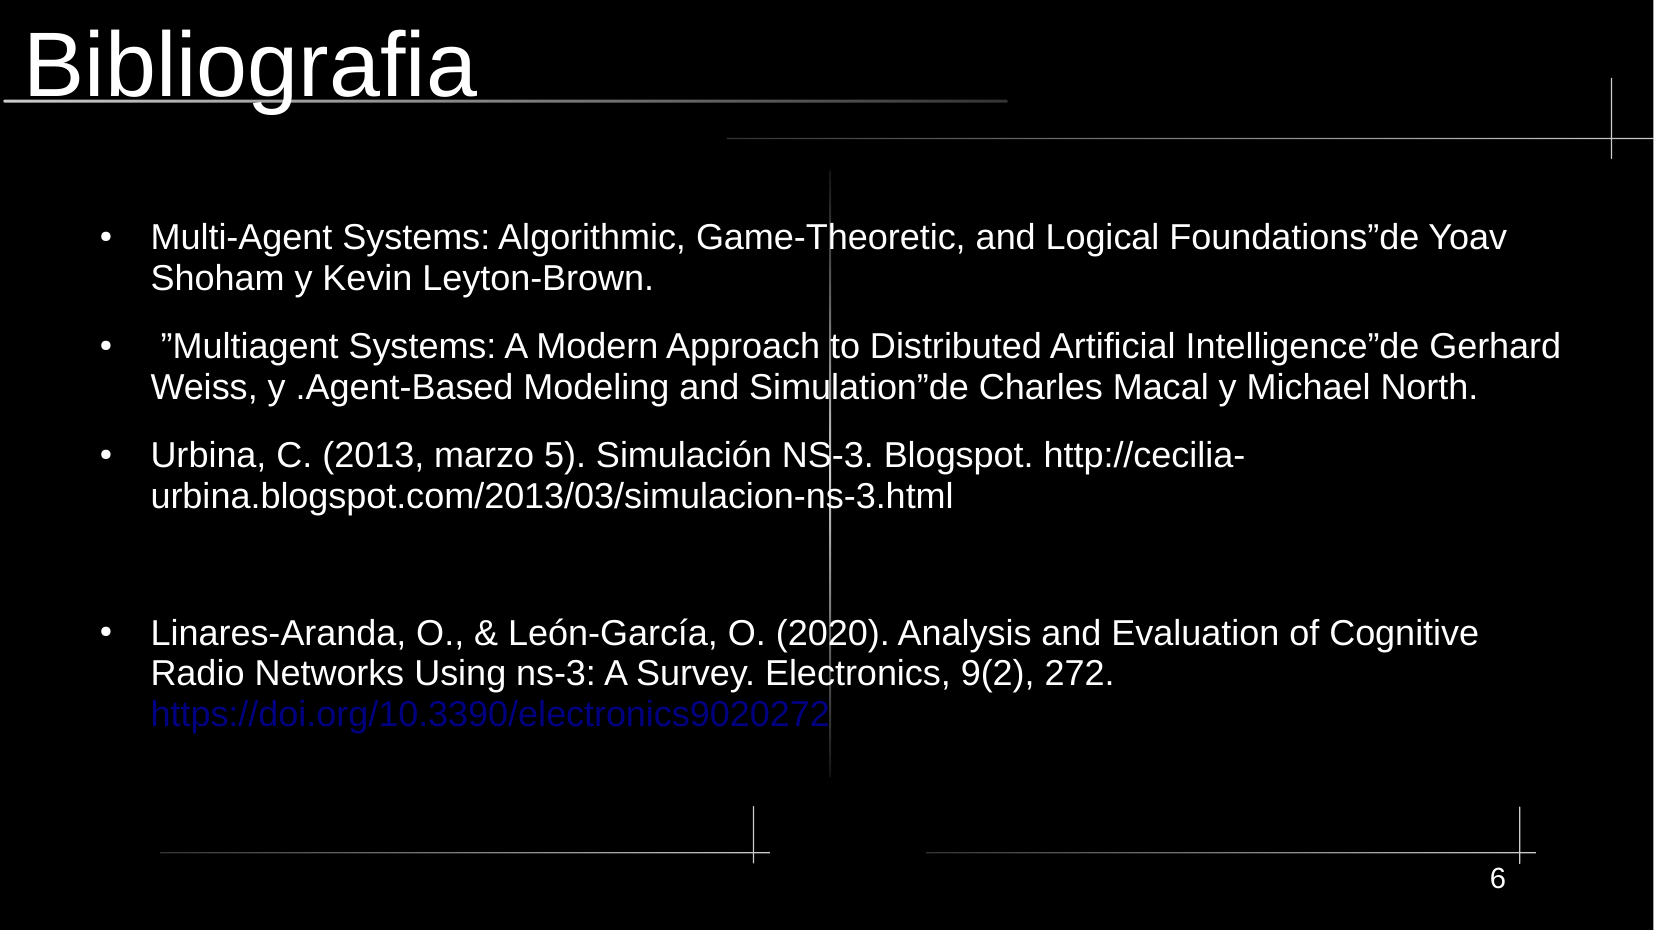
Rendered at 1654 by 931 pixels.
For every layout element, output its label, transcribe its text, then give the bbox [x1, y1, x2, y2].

list Multi-Agent Systems: Algorithmic, Game-Theoretic, and Logical Foundations”de Yoav Shoham y Kevin Leyton-Brown. ”Multiagent Systems: A Modern Approach to Distributed Artificial Intelligence”de Gerhard Weiss, y .Agent-Based Modeling and Simulation”de Charles Macal y Michael North. Urbina, C. (2013, marzo 5). Simulación NS-3. Blogspot. http://cecilia-urbina.blogspot.com/2013/03/simulacion-ns-3.html Linares-Aranda, O., & León-García, O. (2020). Analysis and Evaluation of Cognitive Radio Networks Using ns-3: A Survey. Electronics, 9(2), 272. https://doi.org/10.3390/electronics9020272 [82, 217, 1571, 758]
title Bibliografia [23, 11, 1589, 119]
